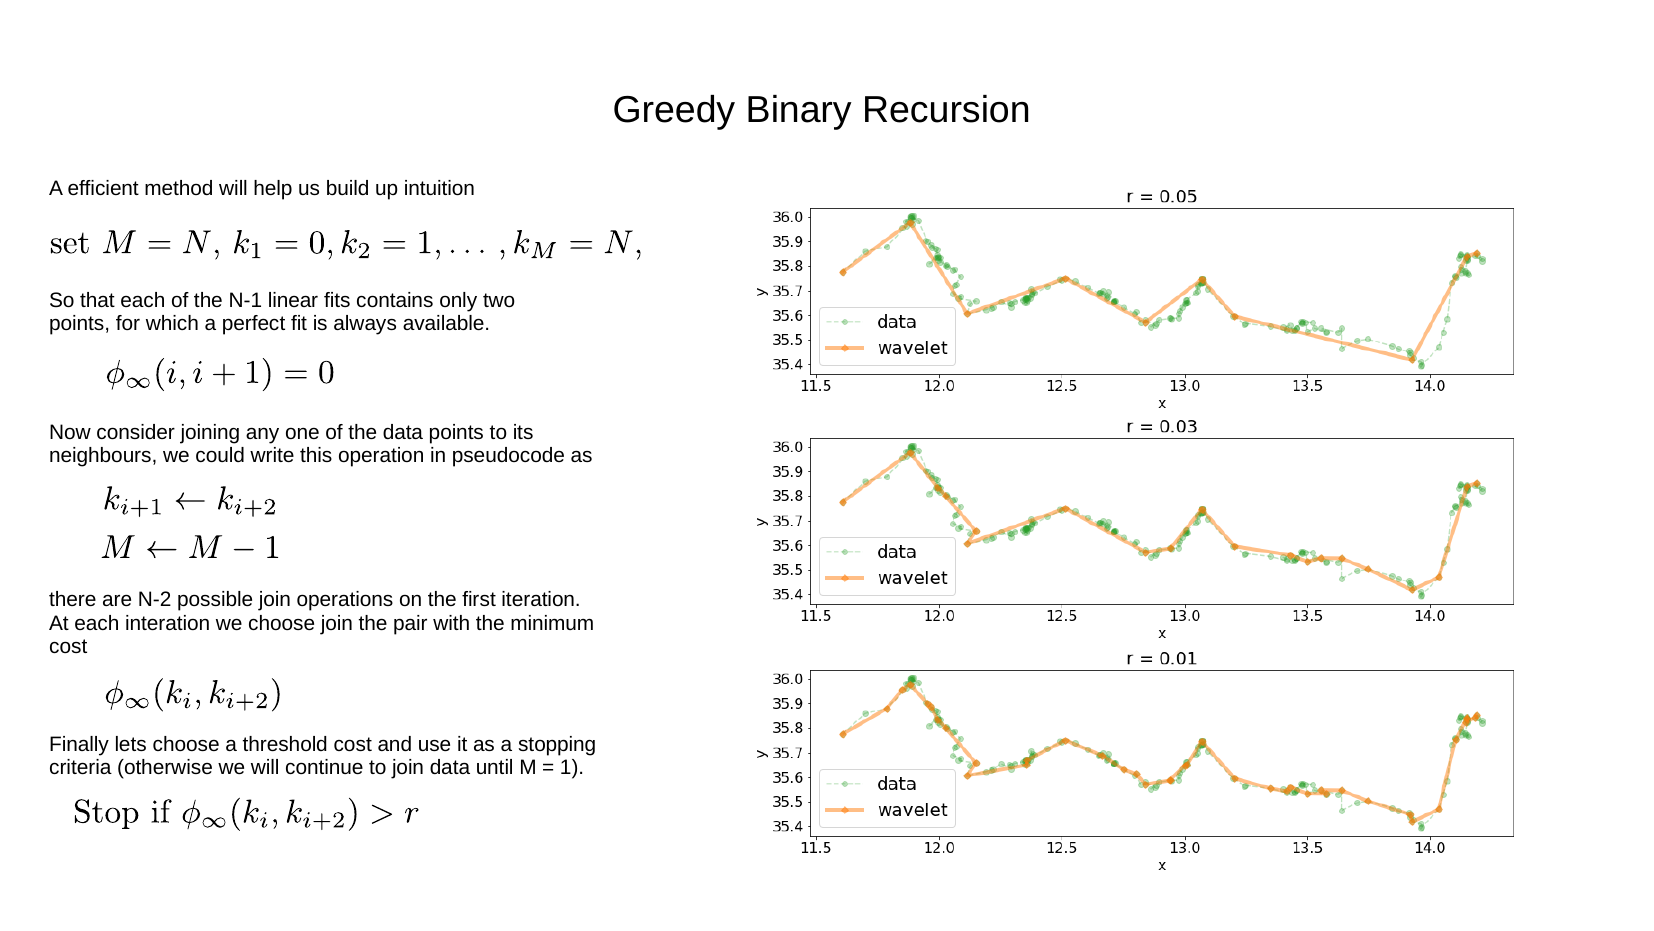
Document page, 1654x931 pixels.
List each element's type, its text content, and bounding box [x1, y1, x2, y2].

text_box So that each of the N-1 linear fits contains only two points, for which a perfect fit is always available. [34, 281, 590, 343]
text_box A efficient method will help us build up intuition [34, 168, 590, 231]
picture [49, 230, 641, 260]
picture [745, 128, 1523, 915]
picture [103, 356, 335, 393]
text_box Finally lets choose a threshold cost and use it as a stopping criteria (otherwise we will continue to join data until M = 1). [34, 724, 617, 810]
text_box there are N-2 possible join operations on the first iteration. At each interation we choose join the pair with the minimum cost [34, 580, 617, 666]
text_box Now consider joining any one of the data points to its neighbours, we could write this operation in pseudocode as [34, 413, 617, 499]
picture [102, 677, 281, 713]
picture [73, 797, 419, 831]
picture [100, 535, 279, 559]
title Greedy Binary Recursion [82, 45, 1571, 173]
picture [102, 486, 275, 518]
